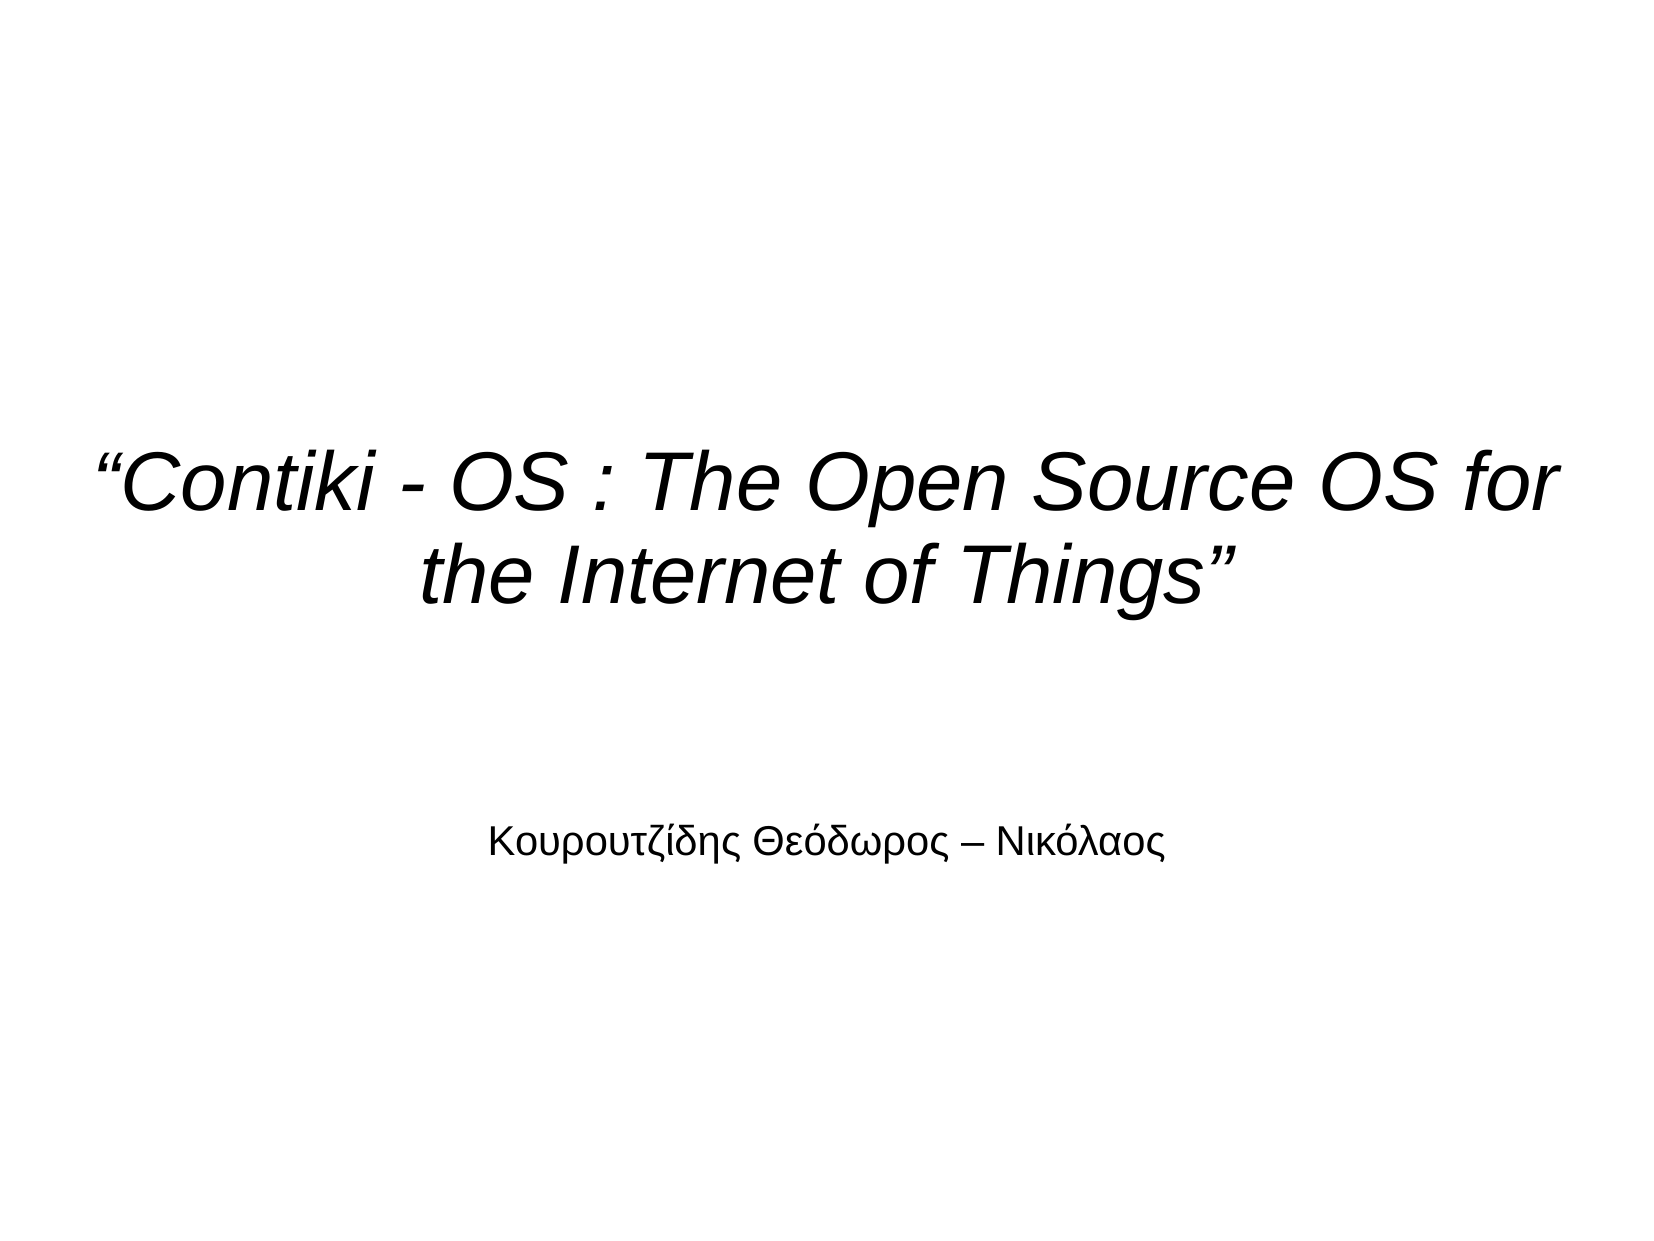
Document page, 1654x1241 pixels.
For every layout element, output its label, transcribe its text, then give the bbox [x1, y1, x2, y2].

subtitle “Contiki - OS : The Open Source OS for the Internet of Things” Κουρουτζίδης Θεόδωρος – Νικόλαος [82, 290, 1571, 1010]
